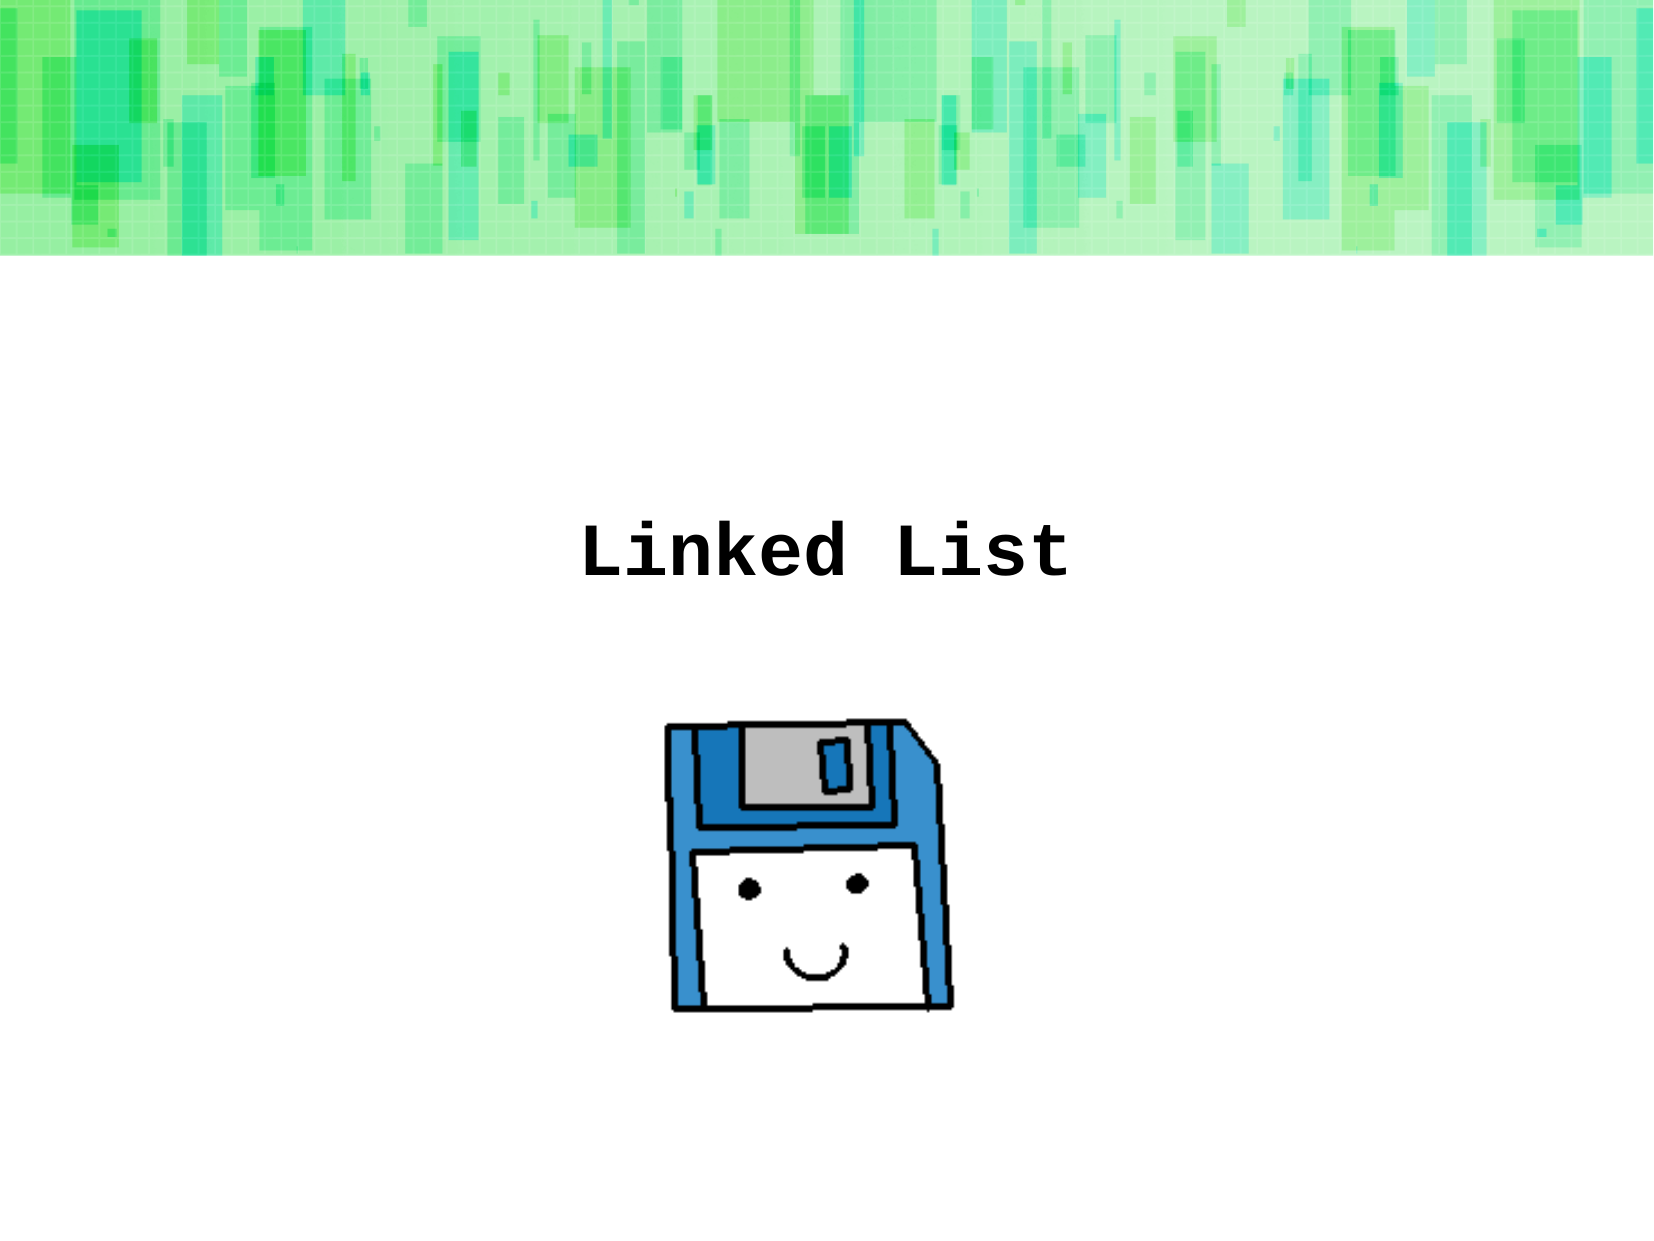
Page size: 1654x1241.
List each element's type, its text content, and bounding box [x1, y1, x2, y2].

picture [0, 0, 1654, 1241]
subtitle Linked List [82, 285, 1571, 826]
